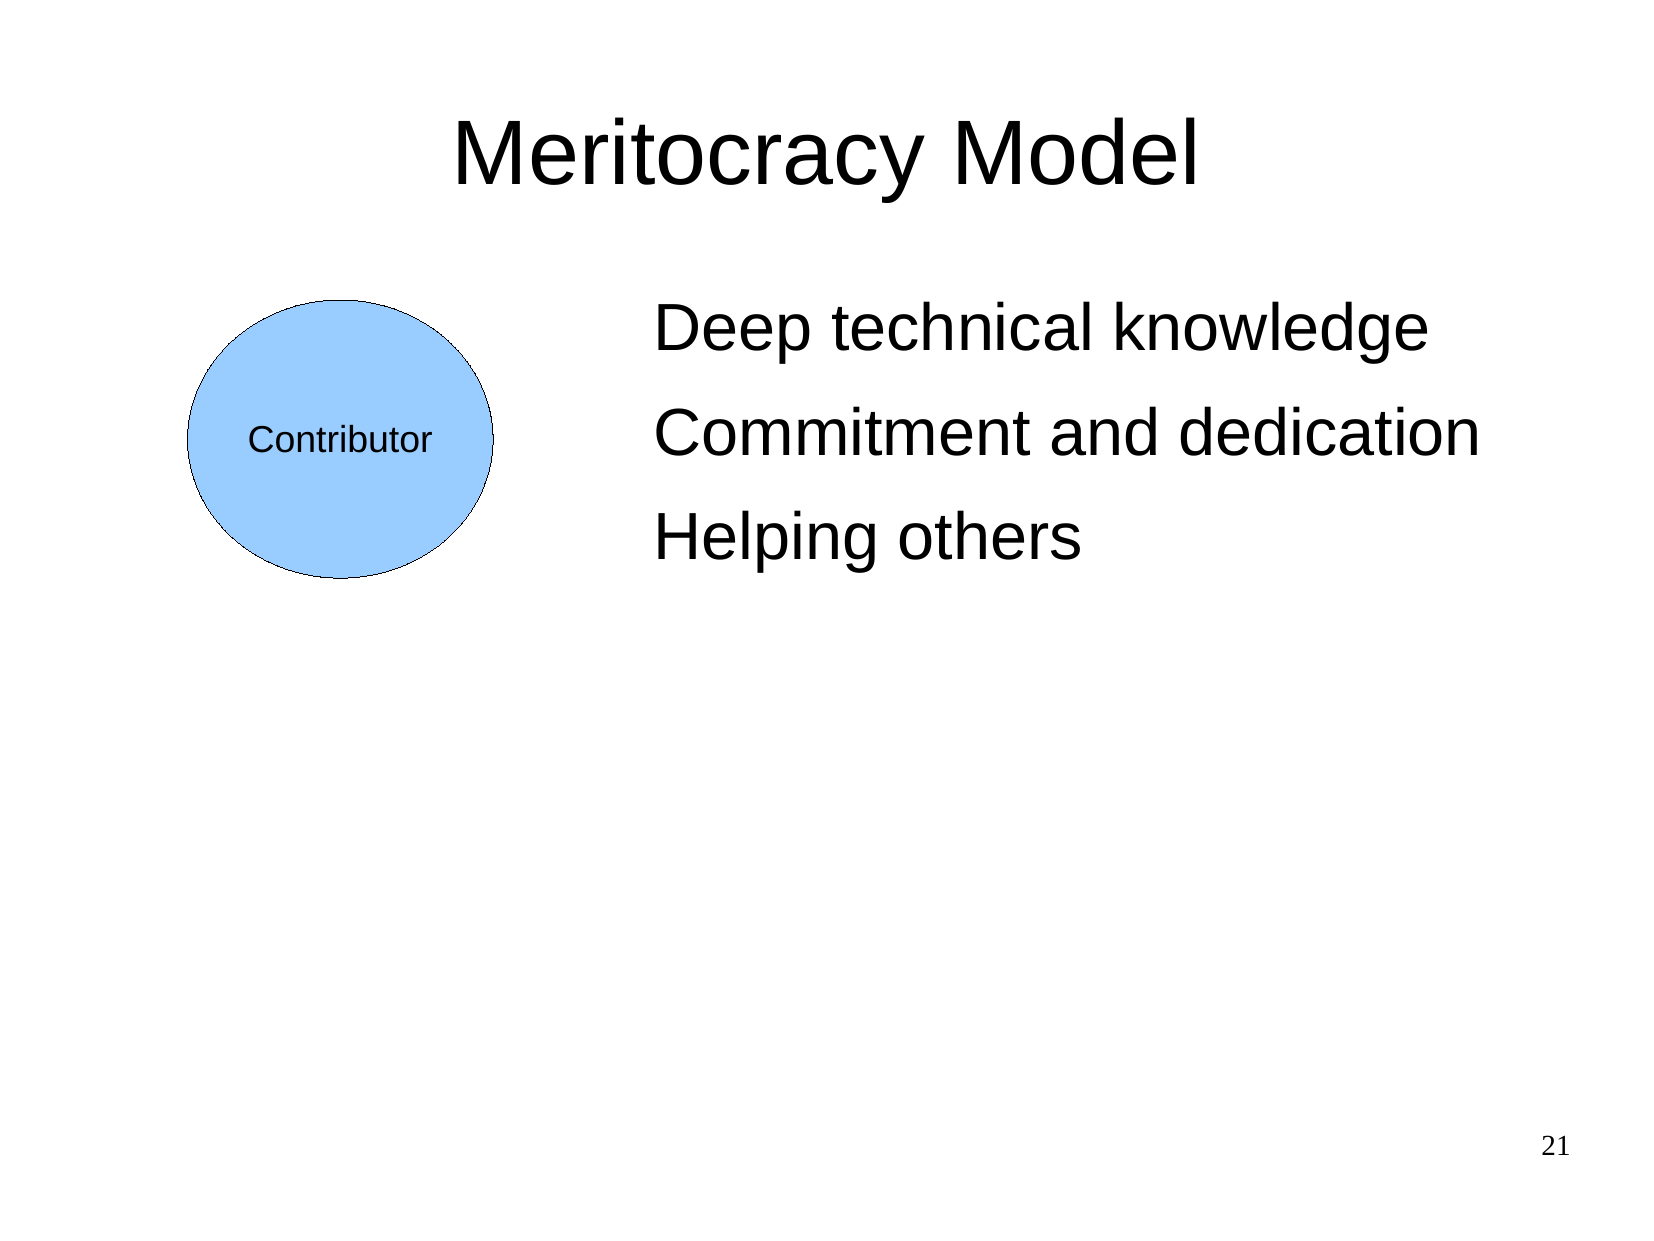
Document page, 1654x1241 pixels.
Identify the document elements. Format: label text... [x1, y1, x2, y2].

list Deep technical knowledge Commitment and dedication Helping others [635, 290, 1548, 1094]
text_box Contributor [187, 300, 494, 579]
title Meritocracy Model [82, 49, 1571, 257]
